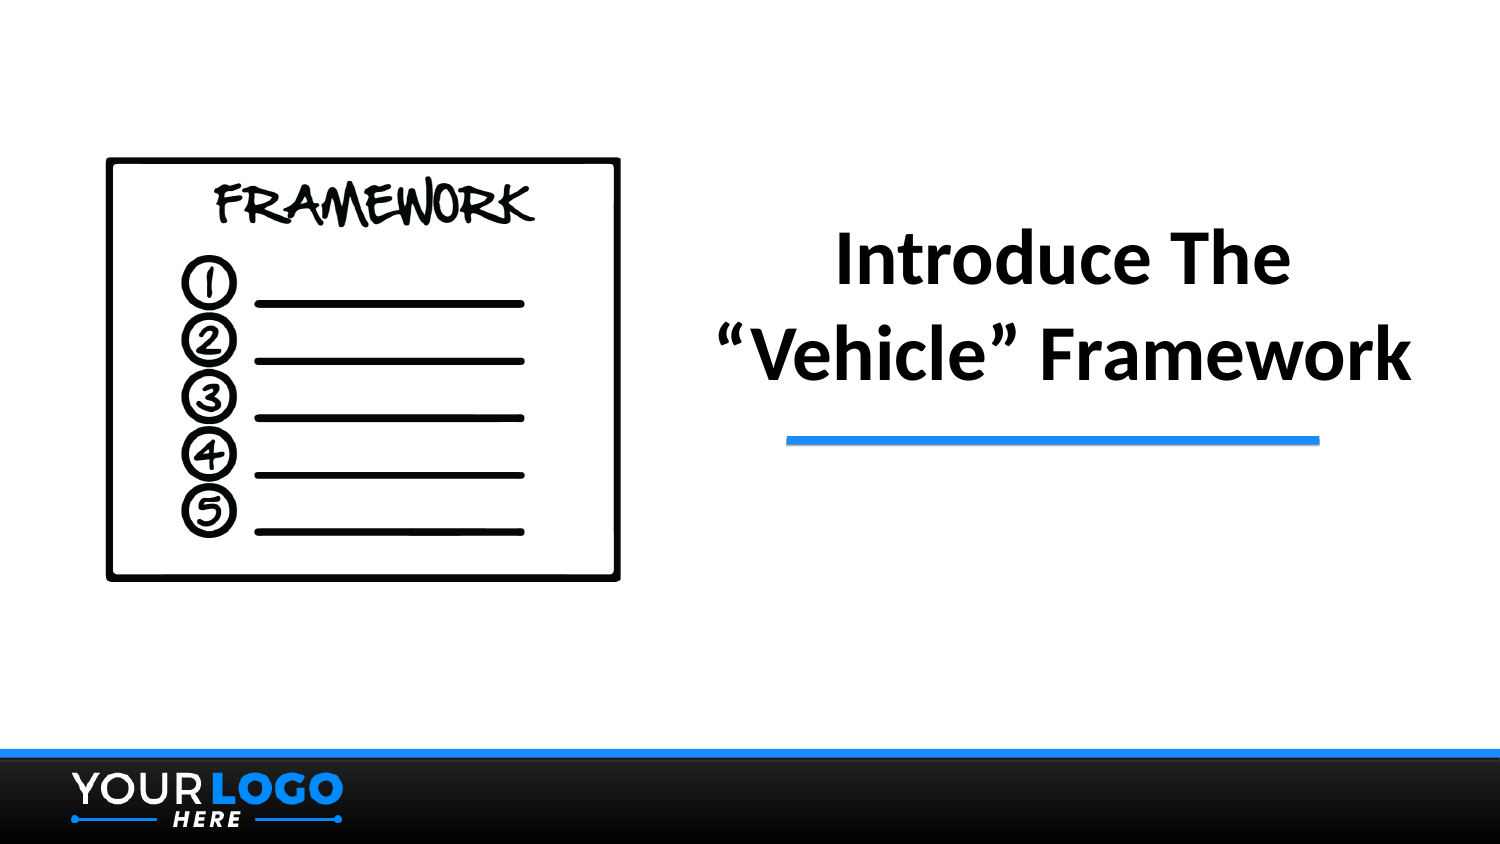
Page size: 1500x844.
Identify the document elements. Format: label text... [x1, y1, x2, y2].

picture [66, 766, 346, 831]
text_box [786, 436, 1320, 445]
text_box Introduce The “Vehicle” Framework [679, 198, 1448, 404]
picture [104, 148, 621, 590]
